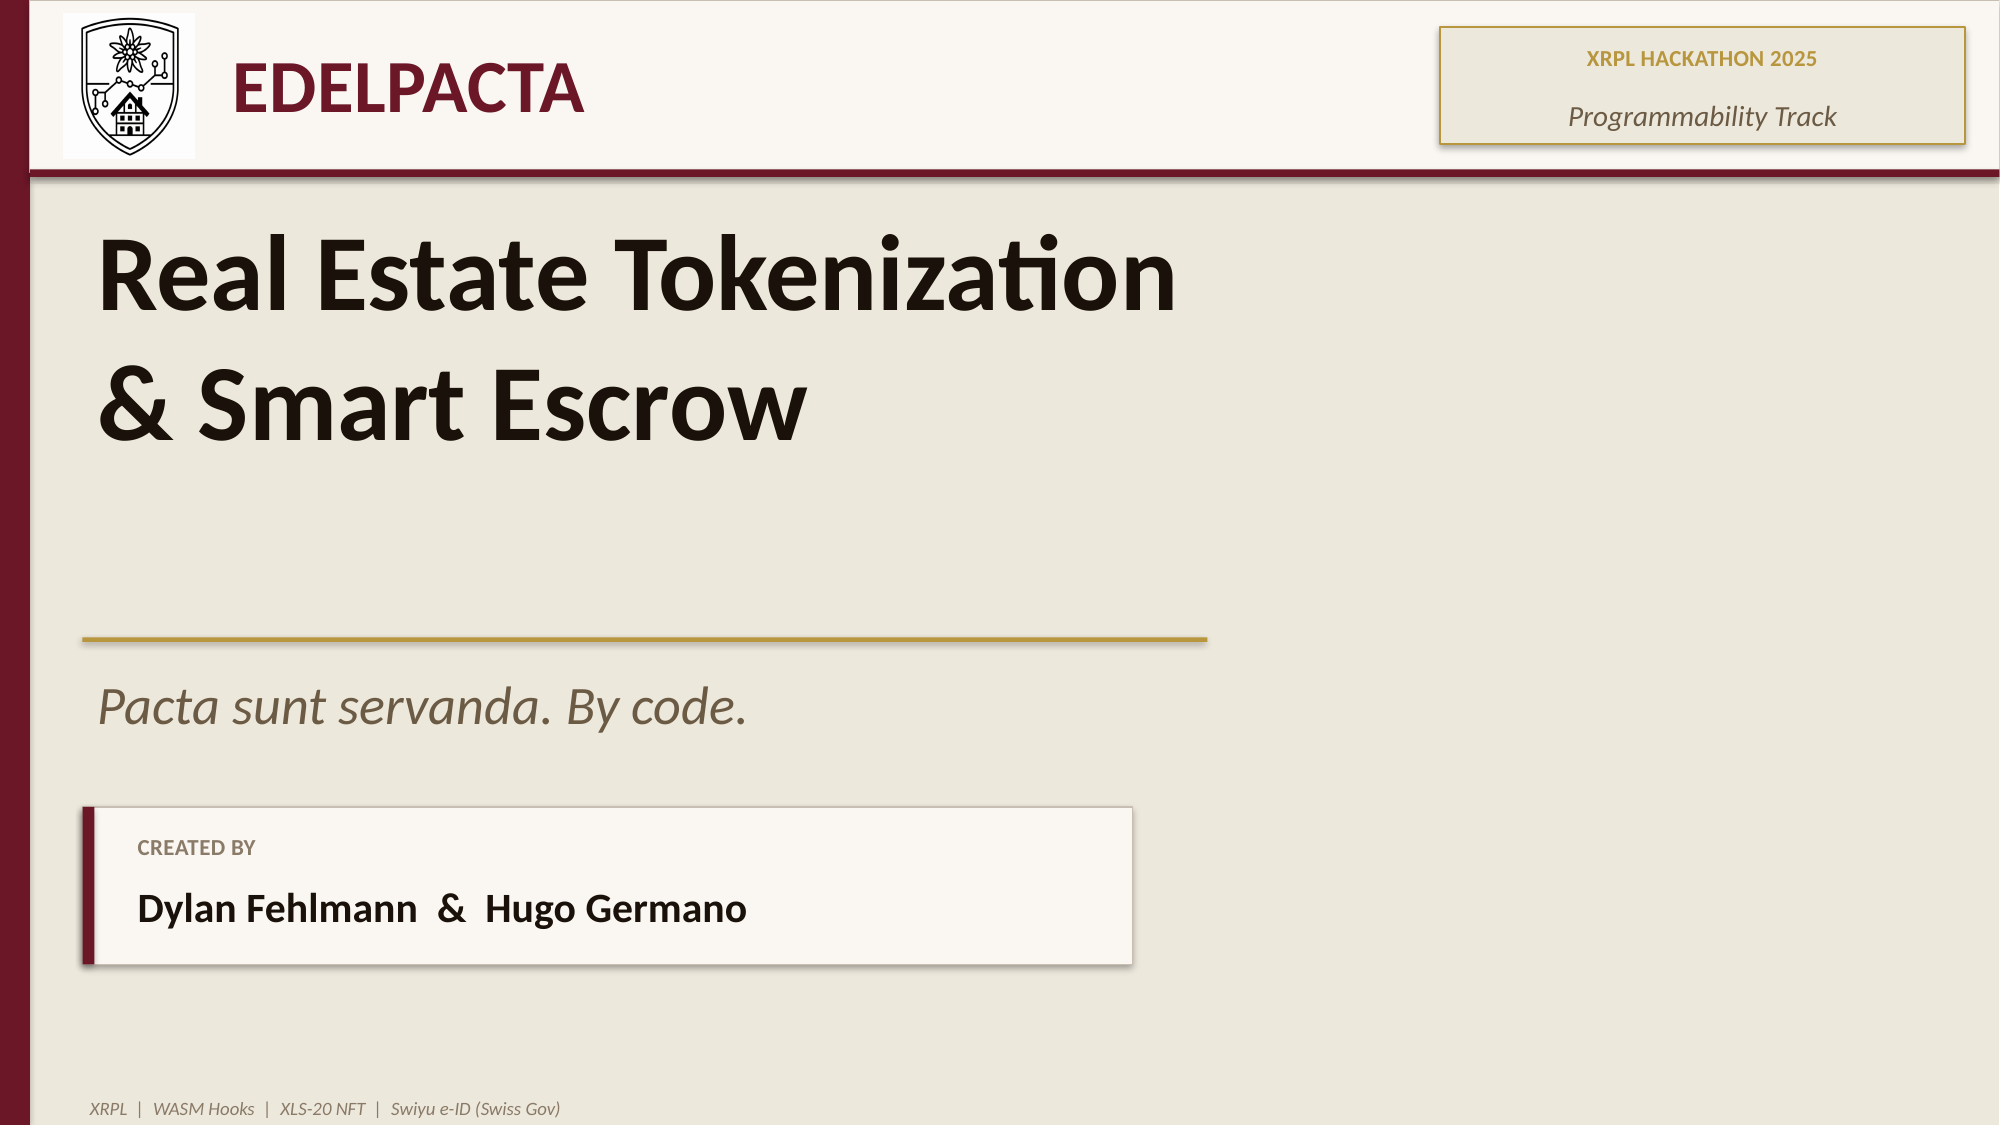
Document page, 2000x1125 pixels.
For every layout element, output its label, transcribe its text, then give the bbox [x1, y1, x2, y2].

picture [63, 13, 195, 159]
text_box Programmability Track [1447, 89, 1958, 140]
text_box Real Estate Tokenization & Smart Escrow [82, 194, 1508, 470]
text_box CREATED BY [123, 825, 649, 868]
text_box Pacta sunt servanda. By code. [82, 662, 1508, 743]
text_box Dylan Fehlmann & Hugo Germano [122, 873, 1098, 938]
text_box XRPL | WASM Hooks | XLS-20 NFT | Swiyu e-ID (Swiss Gov) [74, 1088, 1950, 1125]
text_box [82, 806, 1133, 965]
text_box [82, 637, 1208, 642]
text_box EDELPACTA [217, 29, 968, 135]
text_box XRPL HACKATHON 2025 [1447, 36, 1958, 79]
text_box [0, 0, 2000, 1125]
